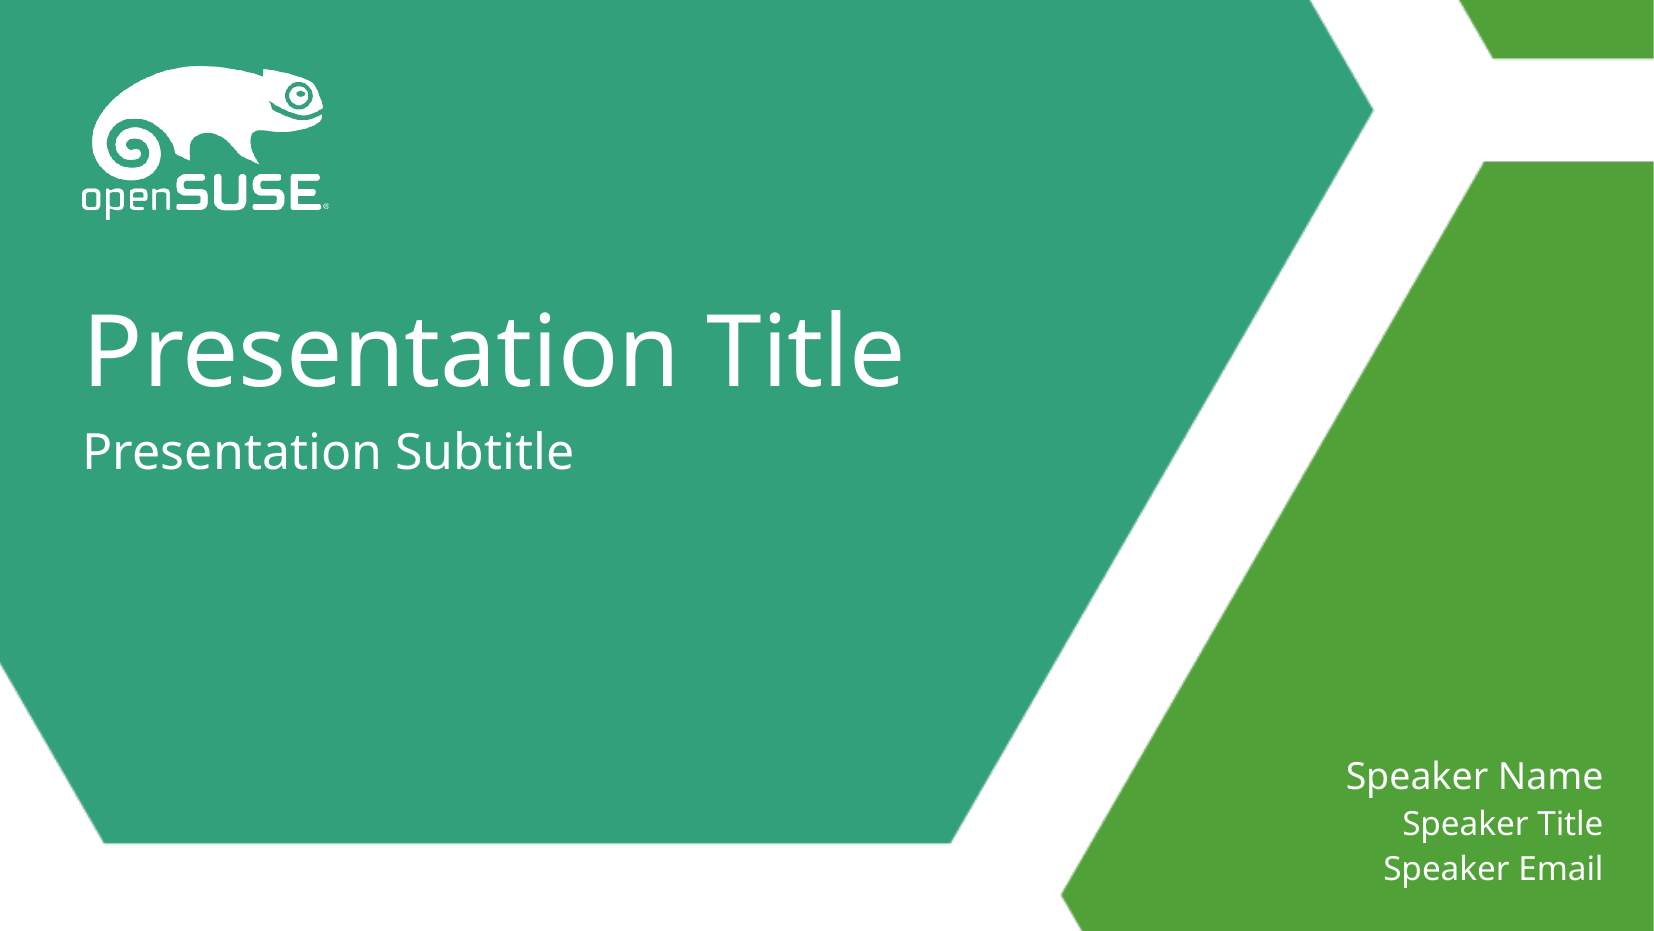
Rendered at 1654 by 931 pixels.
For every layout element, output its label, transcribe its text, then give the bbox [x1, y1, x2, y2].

picture [0, 0, 1654, 931]
subtitle Speaker Name Speaker Title Speaker Email [1177, 686, 1604, 931]
title Presentation Title Presentation Subtitle [82, 219, 1218, 545]
